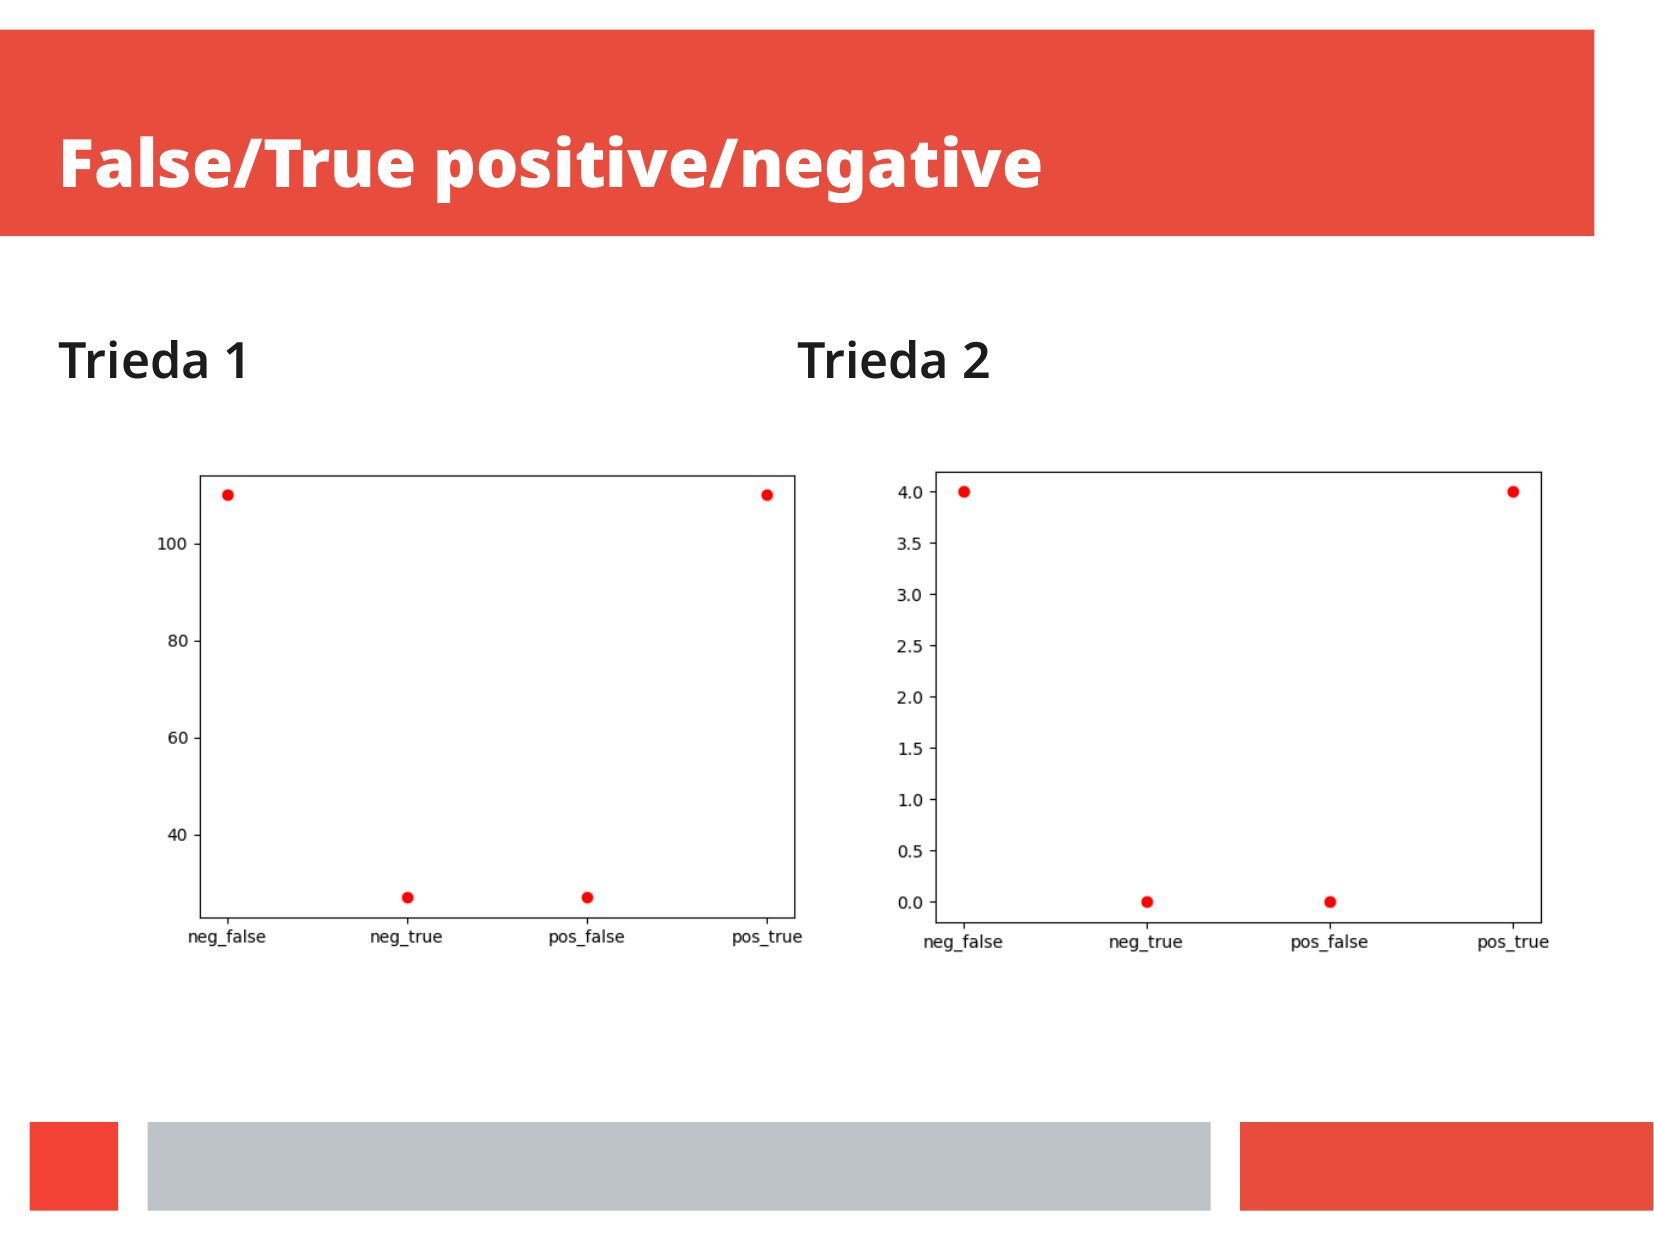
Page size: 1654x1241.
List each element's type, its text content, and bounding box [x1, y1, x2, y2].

title False/True positive/negative [59, 59, 1595, 207]
list Trieda 1 Trieda 2 [59, 324, 1565, 1093]
picture [104, 401, 1619, 987]
